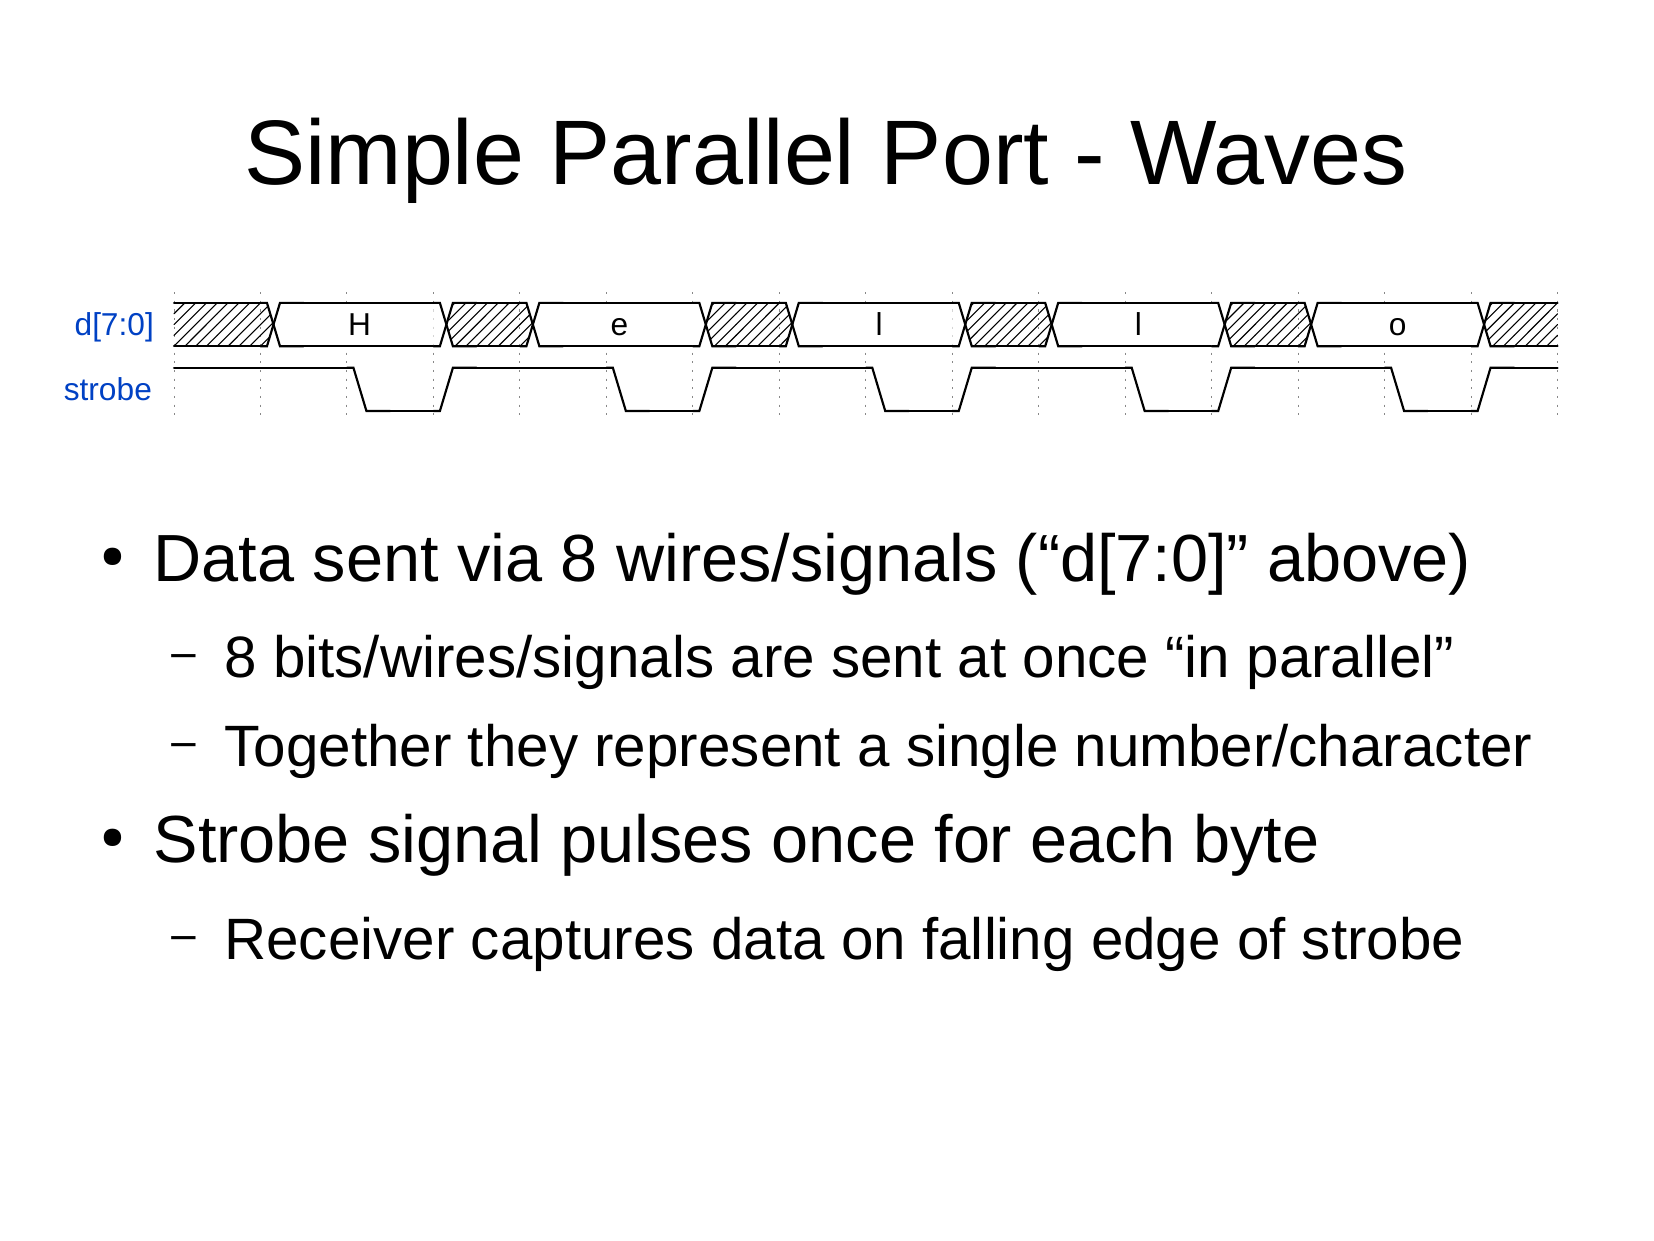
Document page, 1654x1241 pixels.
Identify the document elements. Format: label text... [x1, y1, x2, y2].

title Simple Parallel Port - Waves [82, 49, 1571, 257]
picture [0, 291, 1600, 421]
list Data sent via 8 wires/signals (“d[7:0]” above) 8 bits/wires/signals are sent at once “in parallel” Together they represent a single number/character Strobe signal pulses once for each byte Receiver captures data on falling edge of strobe [82, 520, 1571, 1111]
